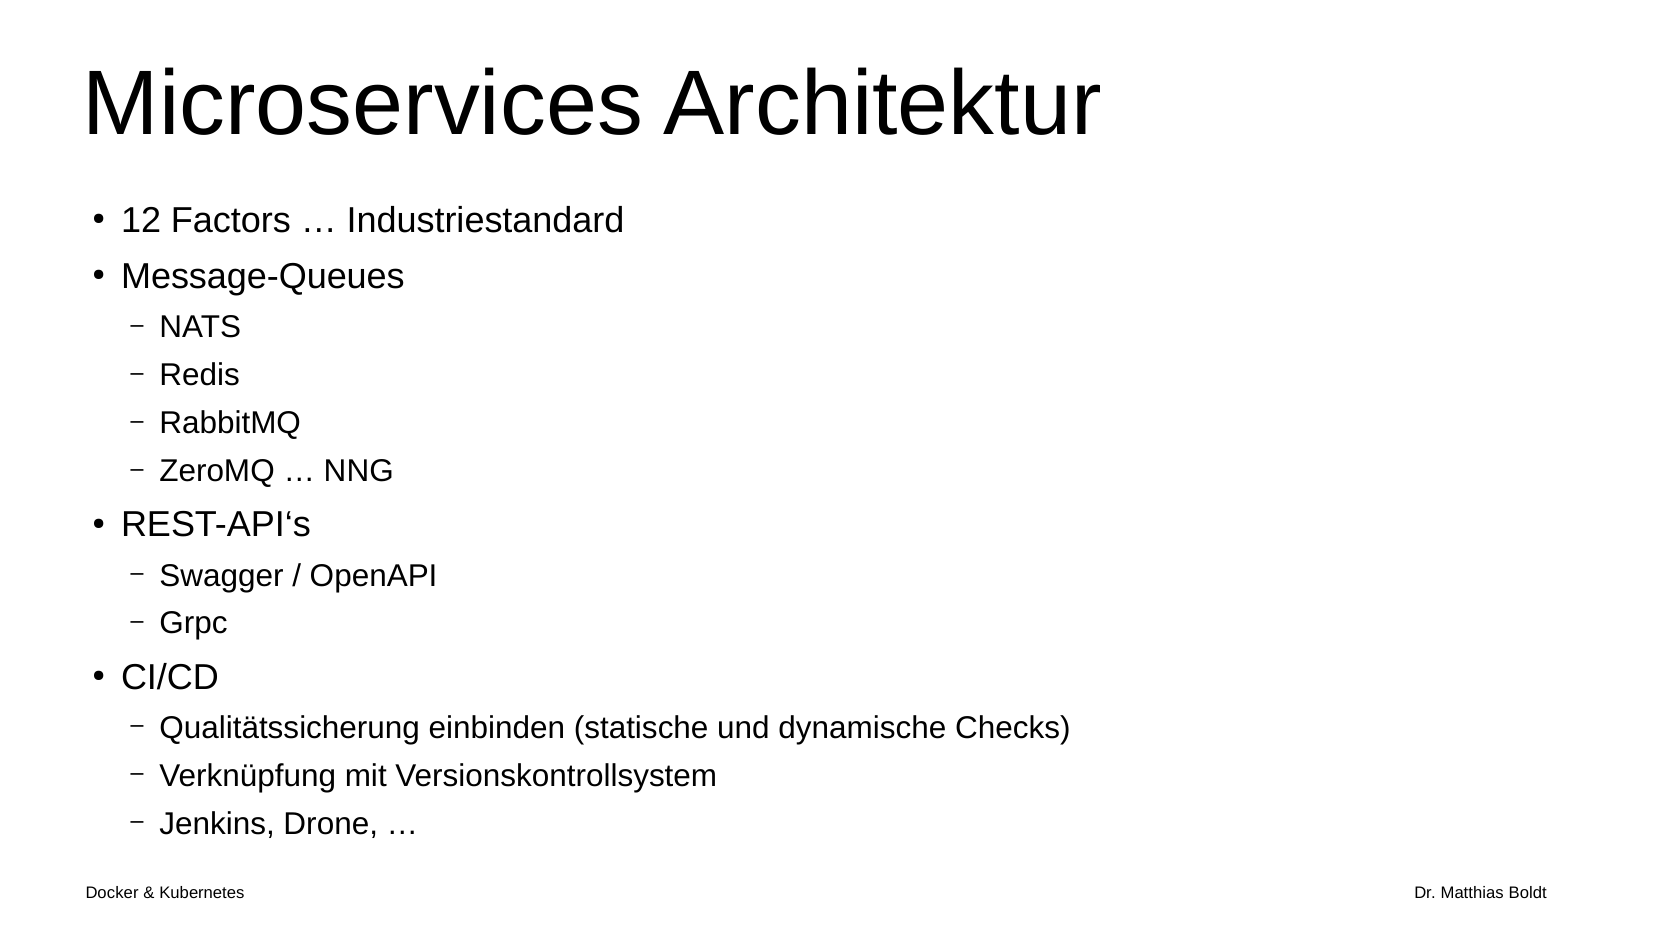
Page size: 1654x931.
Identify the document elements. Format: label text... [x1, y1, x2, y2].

list 12 Factors … Industriestandard Message-Queues NATS Redis RabbitMQ ZeroMQ … NNG REST-API‘s Swagger / OpenAPI Grpc CI/CD Qualitätssicherung einbinden (statische und dynamische Checks) Verknüpfung mit Versionskontrollsystem Jenkins, Drone, … [82, 199, 1571, 845]
title Microservices Architektur [82, 0, 1619, 206]
text_box Docker & Kubernetes Dr. Matthias Boldt [70, 875, 1563, 910]
